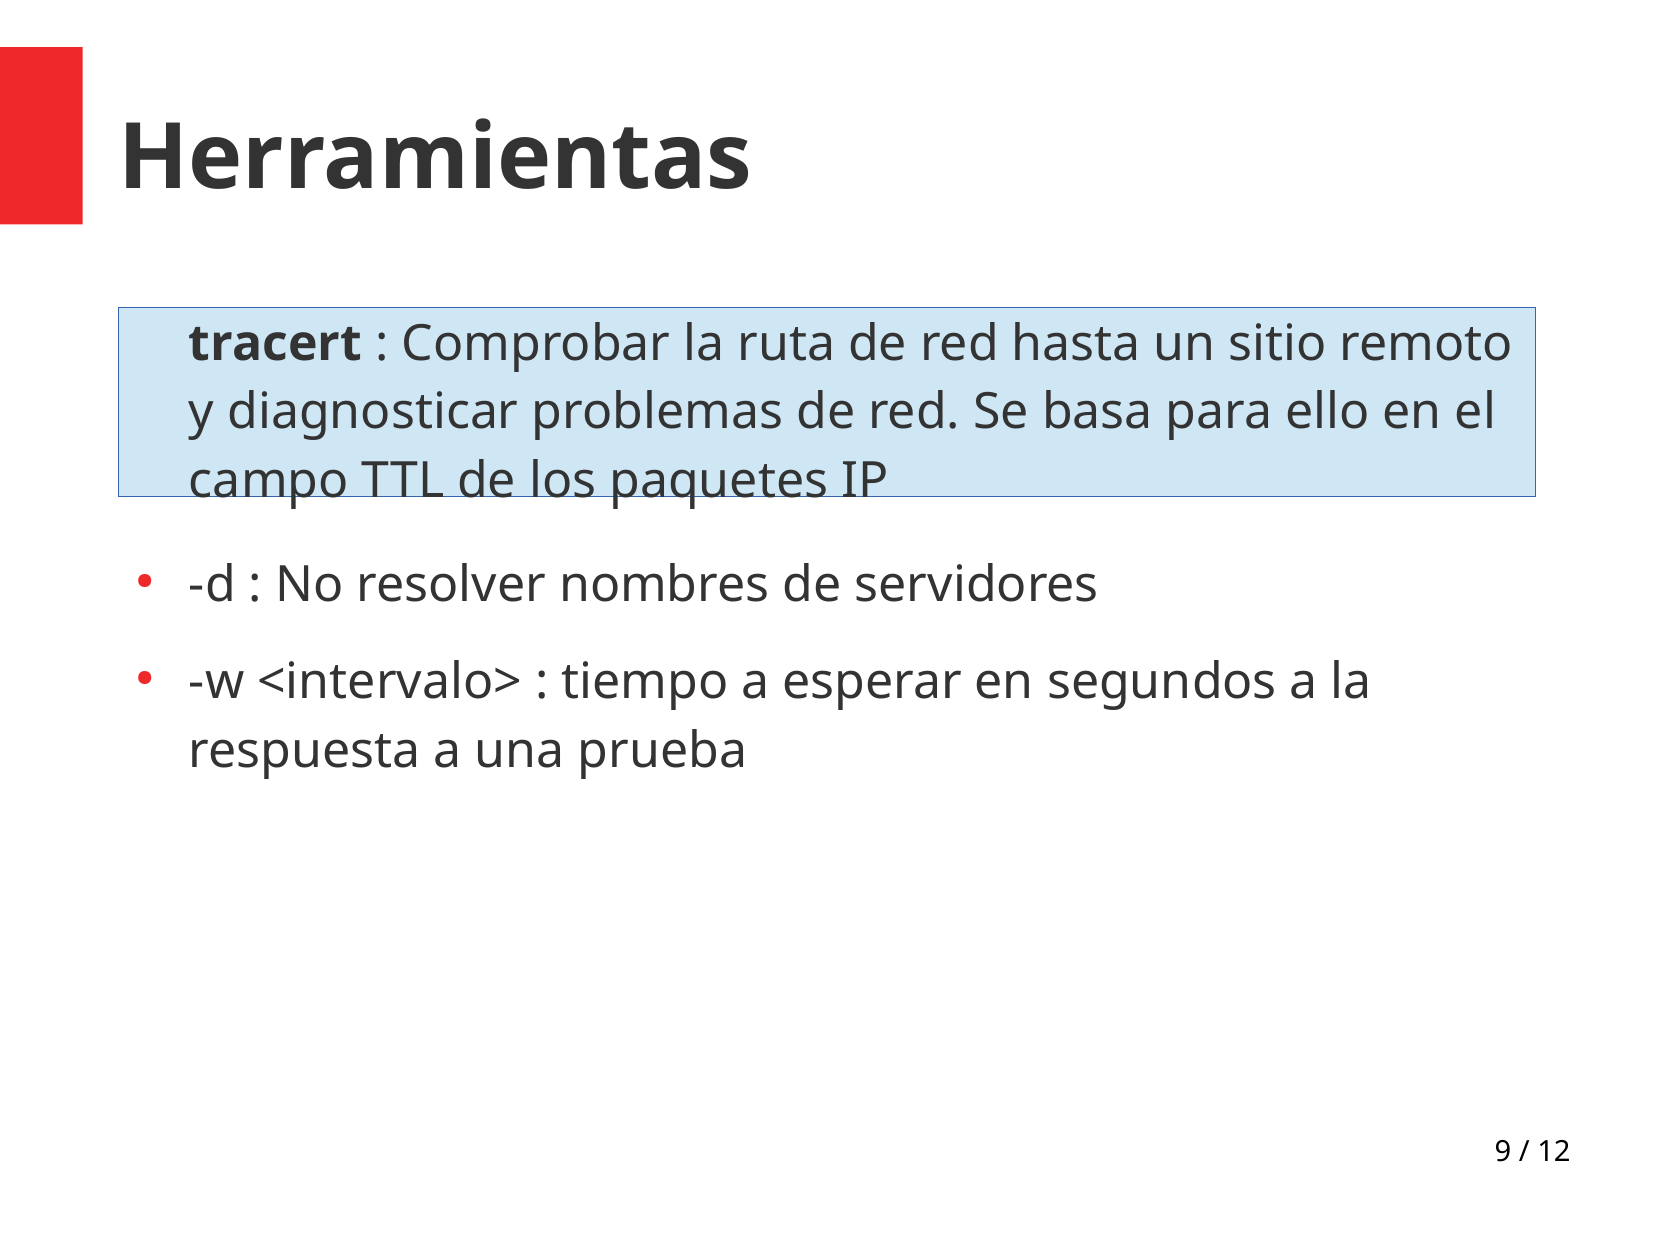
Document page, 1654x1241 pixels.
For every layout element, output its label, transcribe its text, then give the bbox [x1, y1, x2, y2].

title Herramientas [118, 49, 1571, 257]
list -d : No resolver nombres de servidores -w <intervalo> : tiempo a esperar en segundos a la respuesta a una prueba [118, 547, 1536, 1016]
list tracert : Comprobar la ruta de red hasta un sitio remoto y diagnosticar problemas de red. Se basa para ello en el campo TTL de los paquetes IP [118, 307, 1536, 497]
